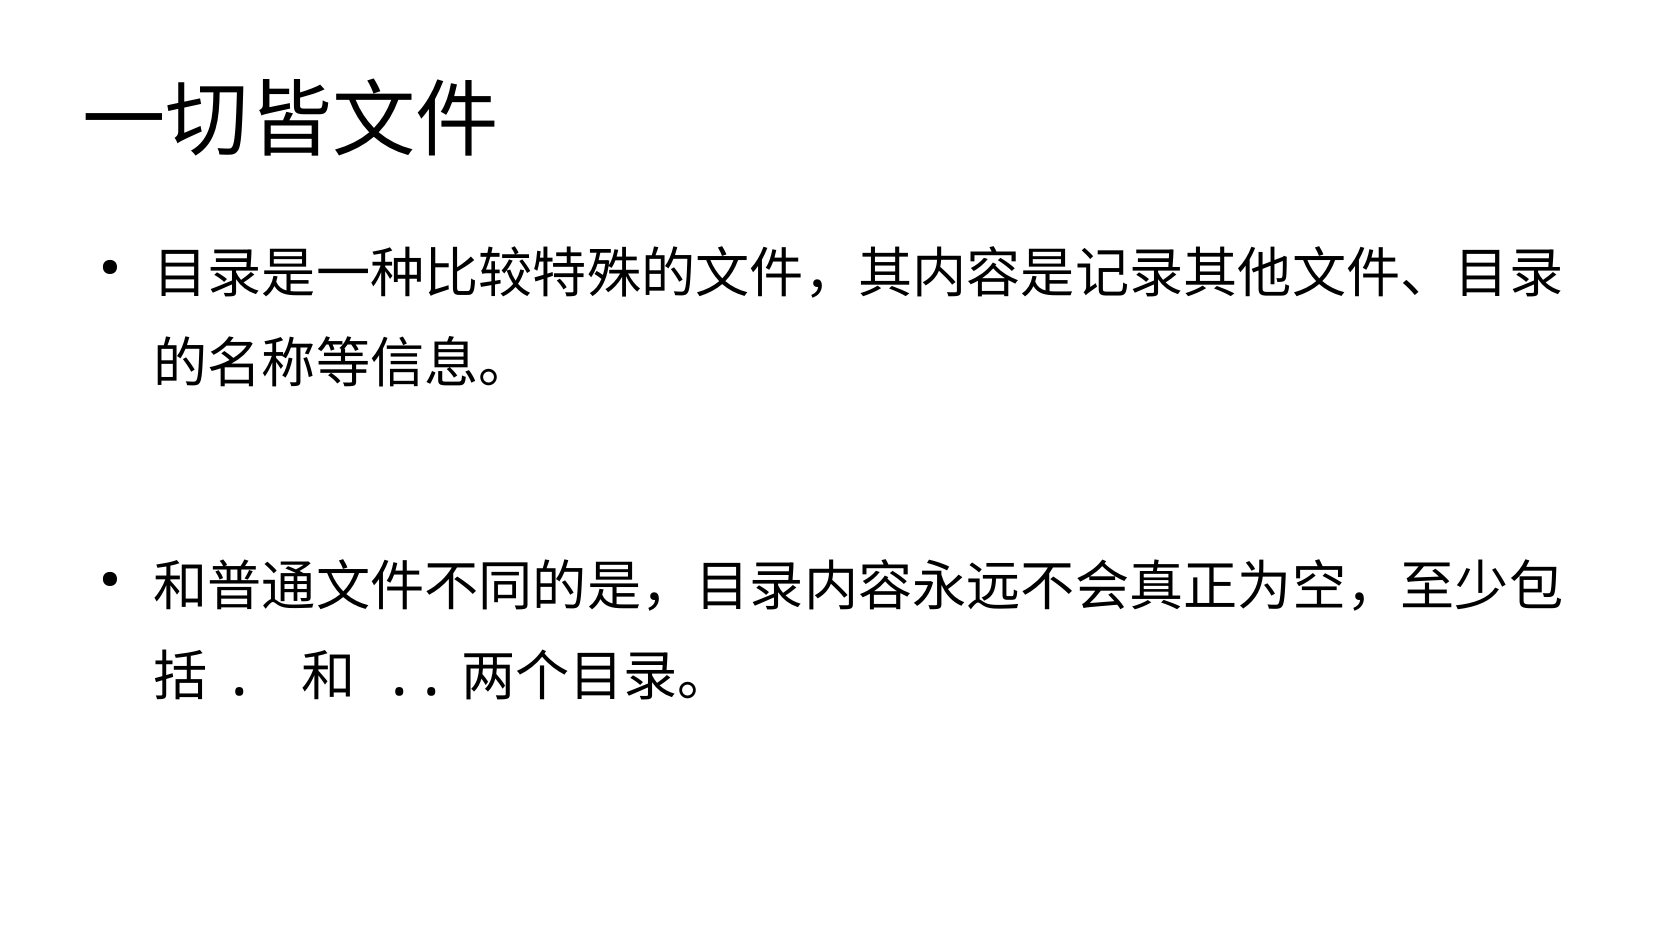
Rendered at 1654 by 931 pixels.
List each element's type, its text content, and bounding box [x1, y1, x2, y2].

list 目录是一种比较特殊的文件，其内容是记录其他文件、目录的名称等信息。 和普通文件不同的是，目录内容永远不会真正为空，至少包括. 和 ..两个目录。 [82, 217, 1571, 758]
title 一切皆文件 [82, 37, 1571, 189]
